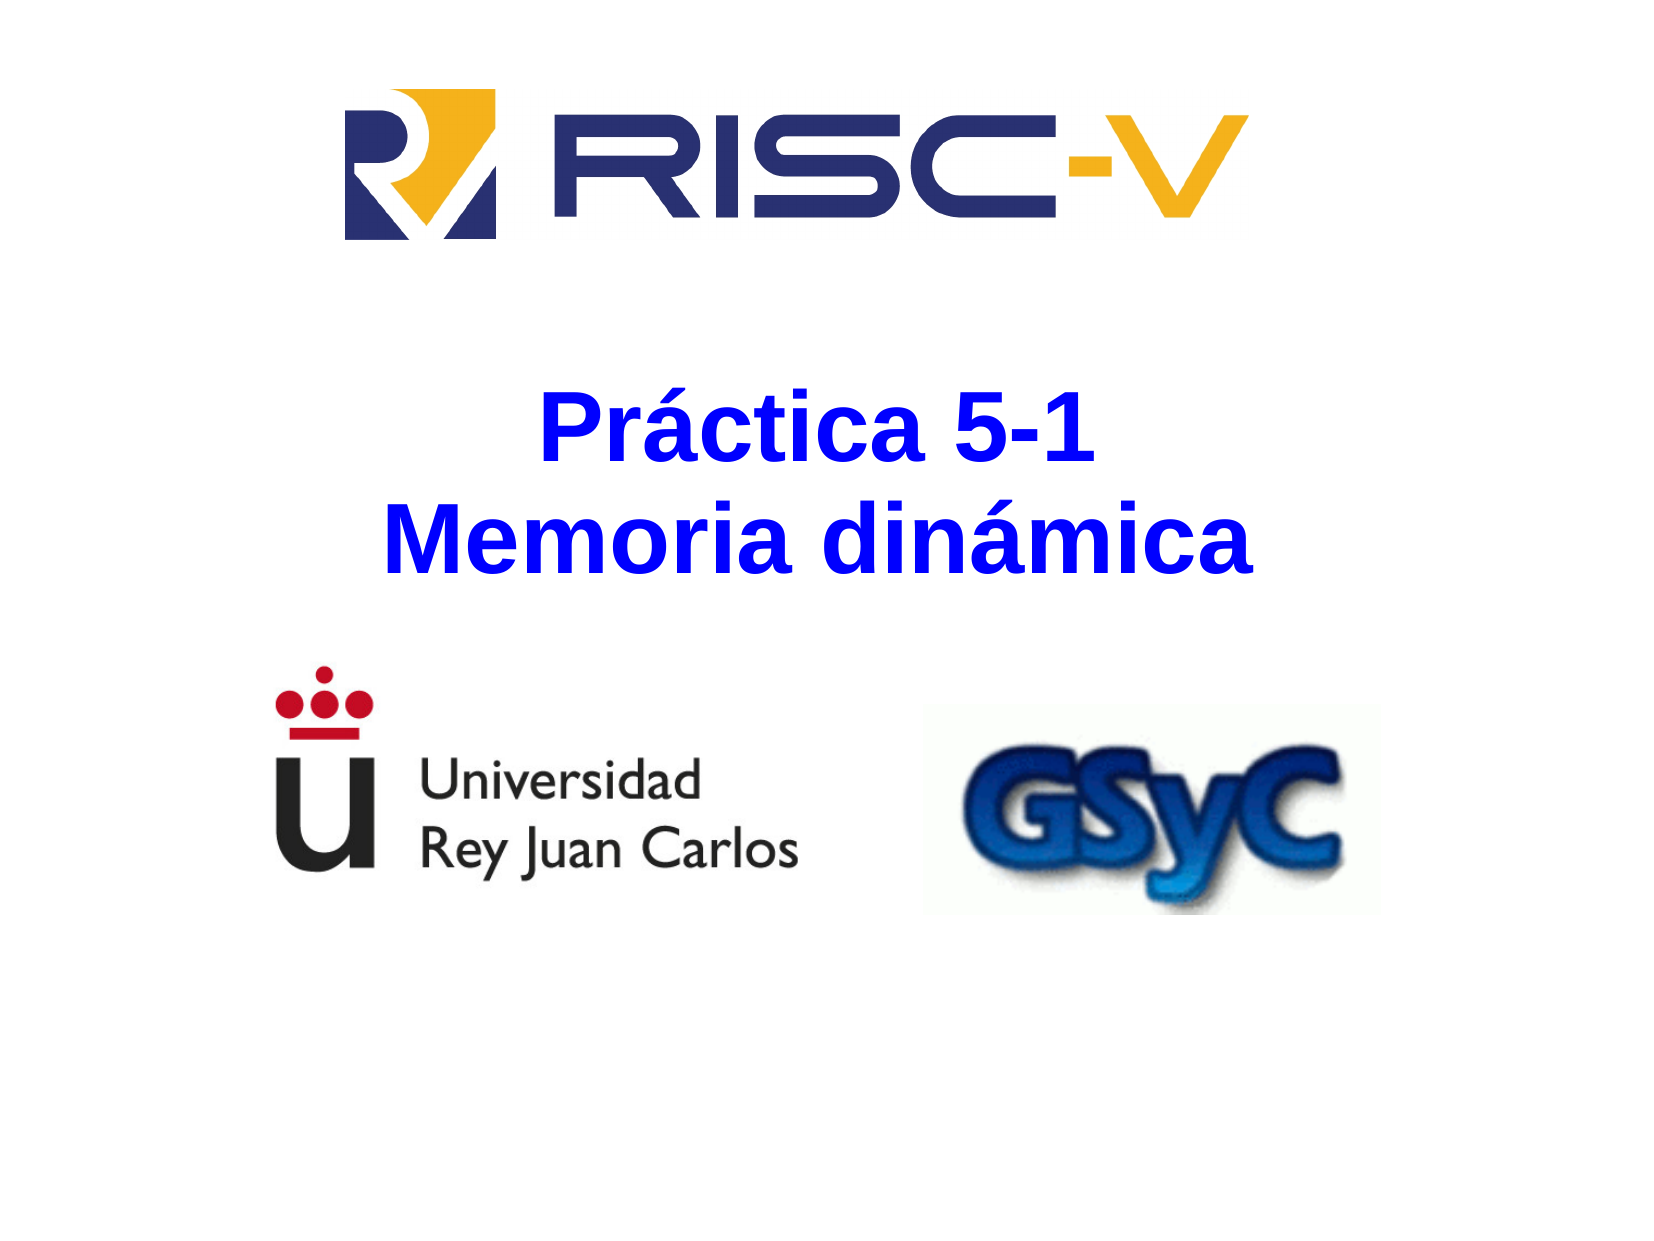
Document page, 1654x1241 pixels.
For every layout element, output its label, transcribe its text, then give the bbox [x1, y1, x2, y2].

title Práctica 5-1 Memoria dinámica [180, 315, 1456, 651]
picture [923, 704, 1381, 916]
picture [345, 89, 1249, 241]
picture [241, 651, 826, 901]
